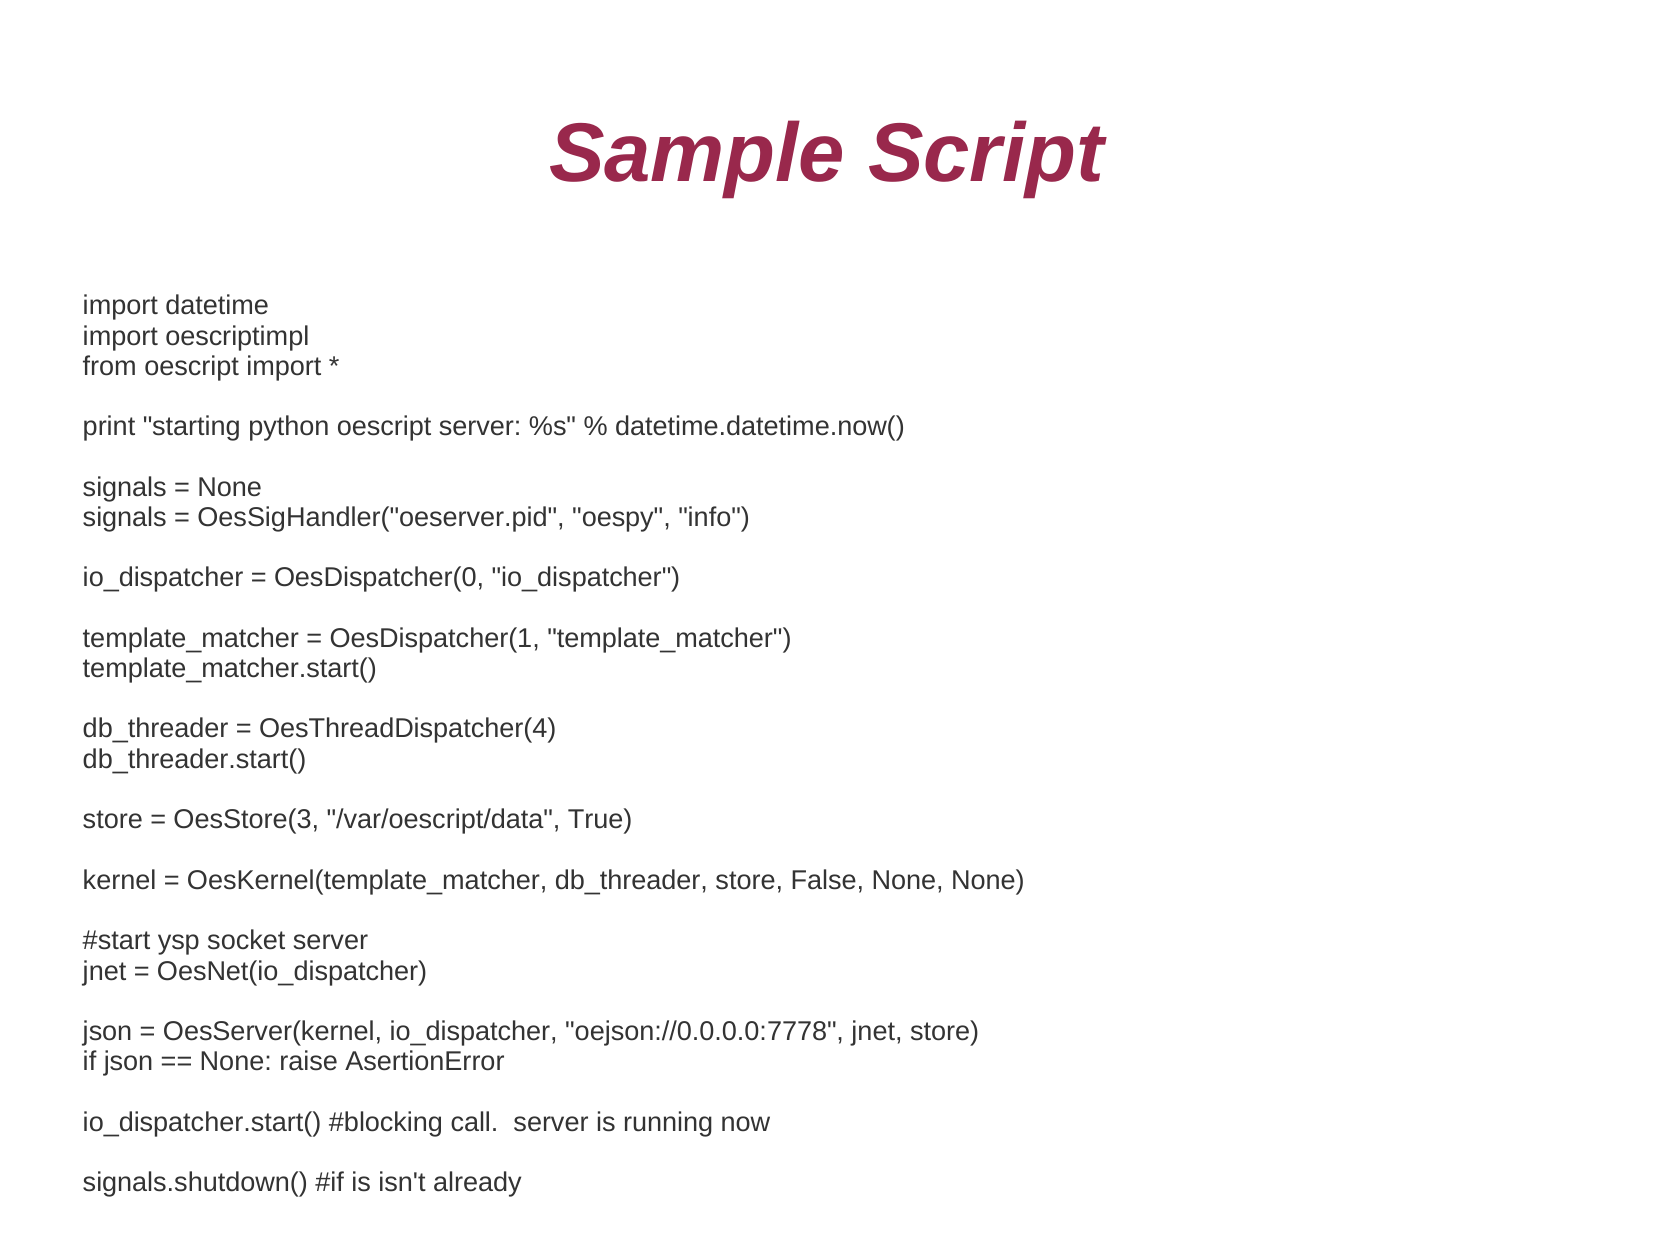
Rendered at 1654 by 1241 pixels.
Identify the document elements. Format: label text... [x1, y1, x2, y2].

list import datetime import oescriptimpl from oescript import * print "starting python oescript server: %s" % datetime.datetime.now() signals = None signals = OesSigHandler("oeserver.pid", "oespy", "info") io_dispatcher = OesDispatcher(0, "io_dispatcher") template_matcher = OesDispatcher(1, "template_matcher") template_matcher.start() db_threader = OesThreadDispatcher(4) db_threader.start() store = OesStore(3, "/var/oescript/data", True) kernel = OesKernel(template_matcher, db_threader, store, False, None, None) #start ysp socket server jnet = OesNet(io_dispatcher) json = OesServer(kernel, io_dispatcher, "oejson://0.0.0.0:7778", jnet, store) if json == None: raise AsertionError io_dispatcher.start() #blocking call. server is running now signals.shutdown() #if is isn't already [82, 290, 1571, 1228]
title Sample Script [82, 49, 1571, 257]
